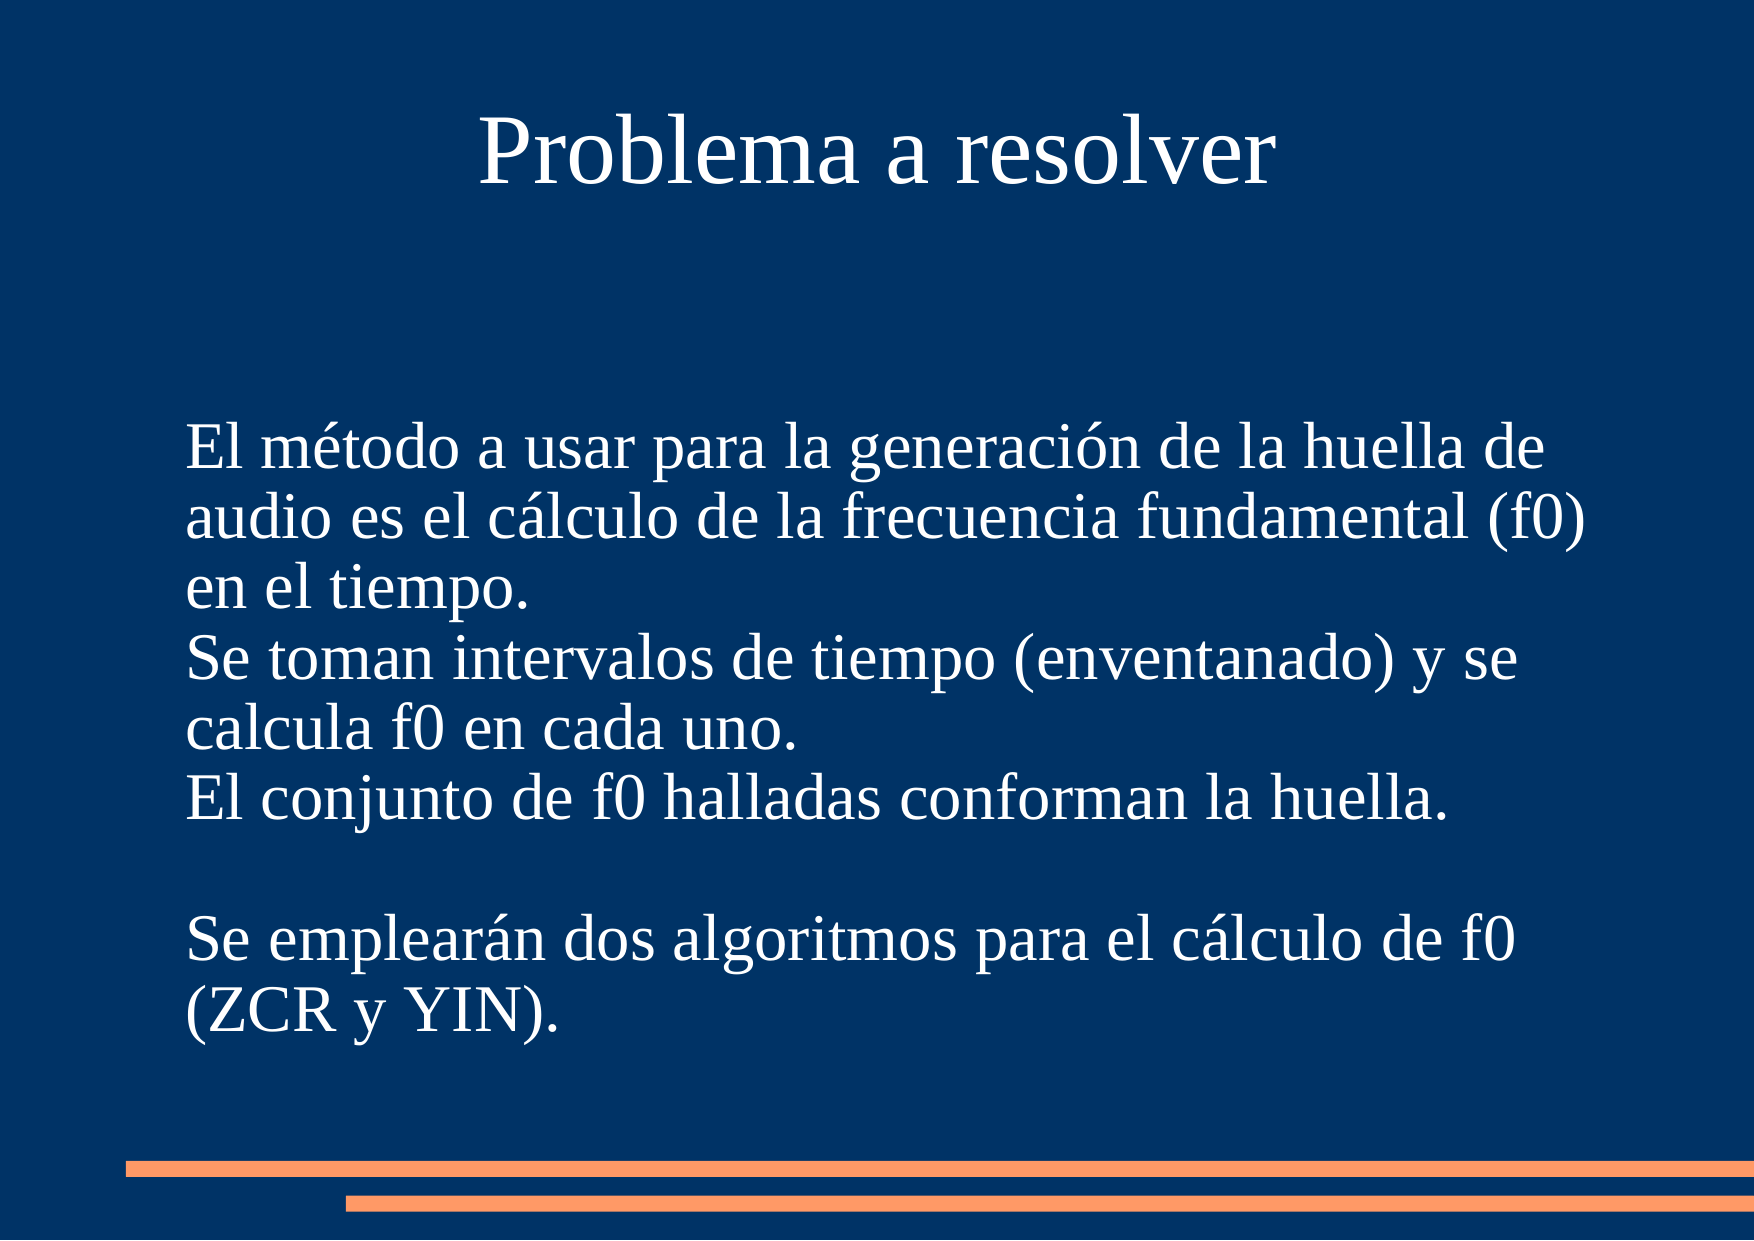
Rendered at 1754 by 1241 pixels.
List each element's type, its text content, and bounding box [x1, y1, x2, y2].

subtitle El método a usar para la generación de la huella de audio es el cálculo de la frecuencia fundamental (f0) en el tiempo. Se toman intervalos de tiempo (enventanado) y se calcula f0 en cada uno. El conjunto de f0 halladas conforman la huella. Se emplearán dos algoritmos para el cálculo de f0 (ZCR y YIN). [128, 329, 1656, 1125]
title Problema a resolver [128, 53, 1627, 246]
